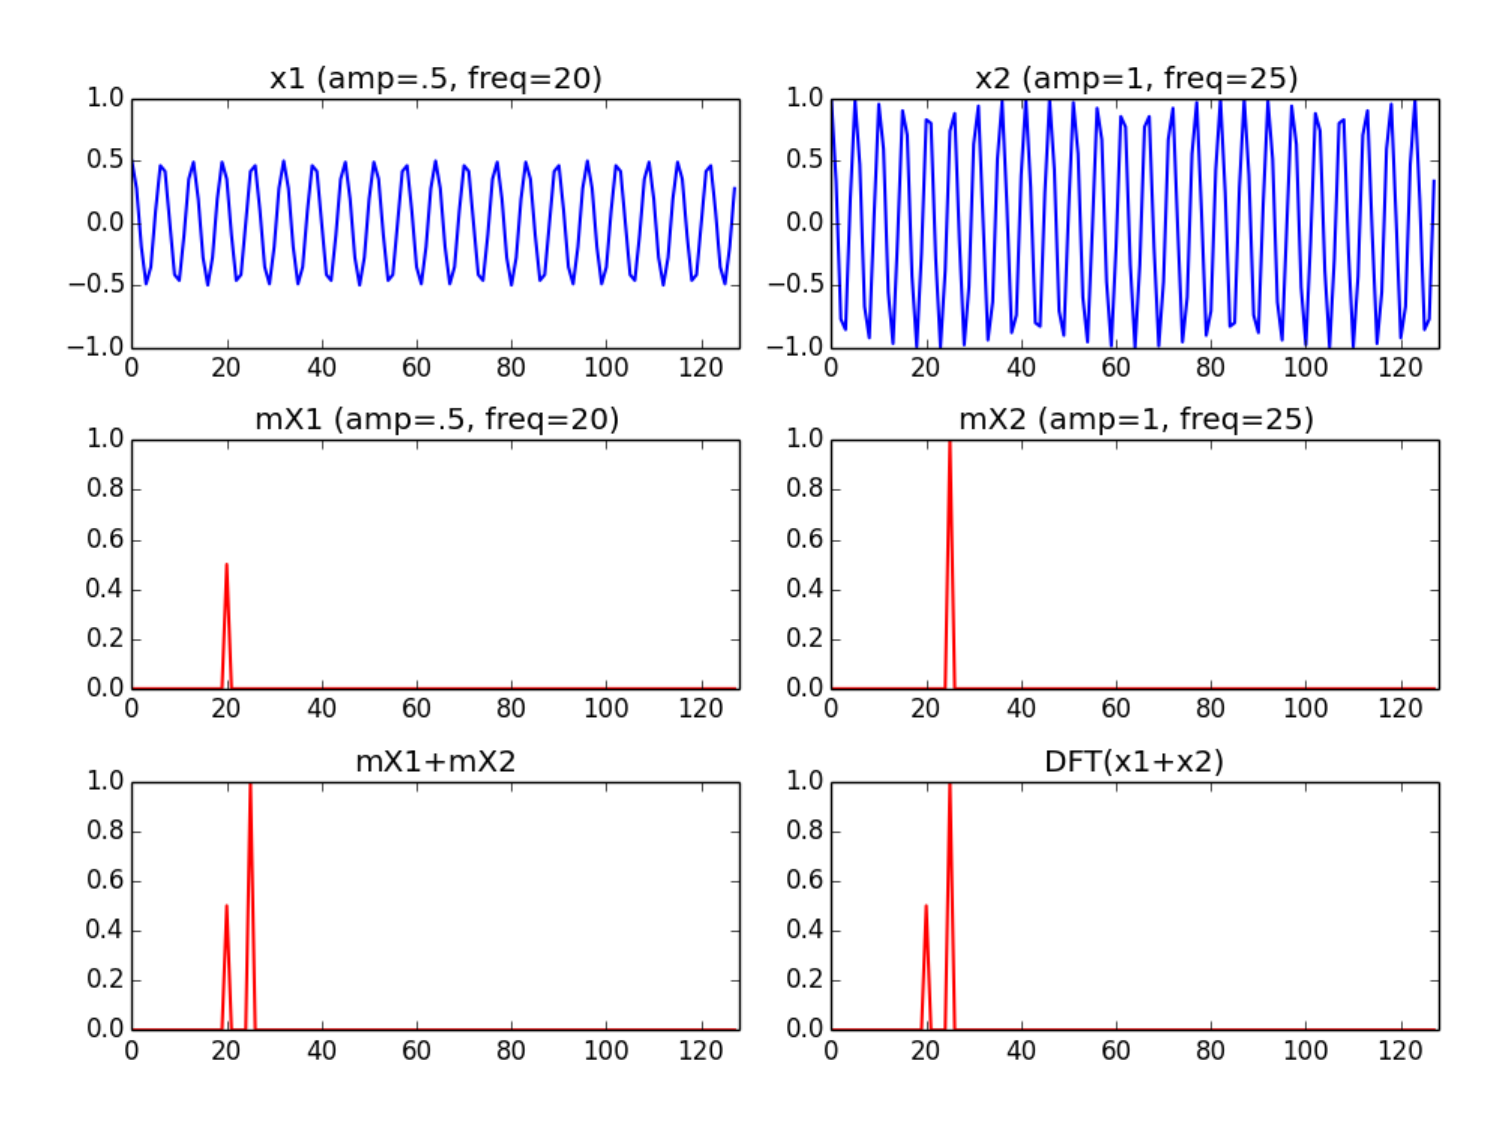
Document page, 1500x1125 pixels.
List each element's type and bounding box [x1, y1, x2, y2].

picture [40, 39, 1466, 1090]
